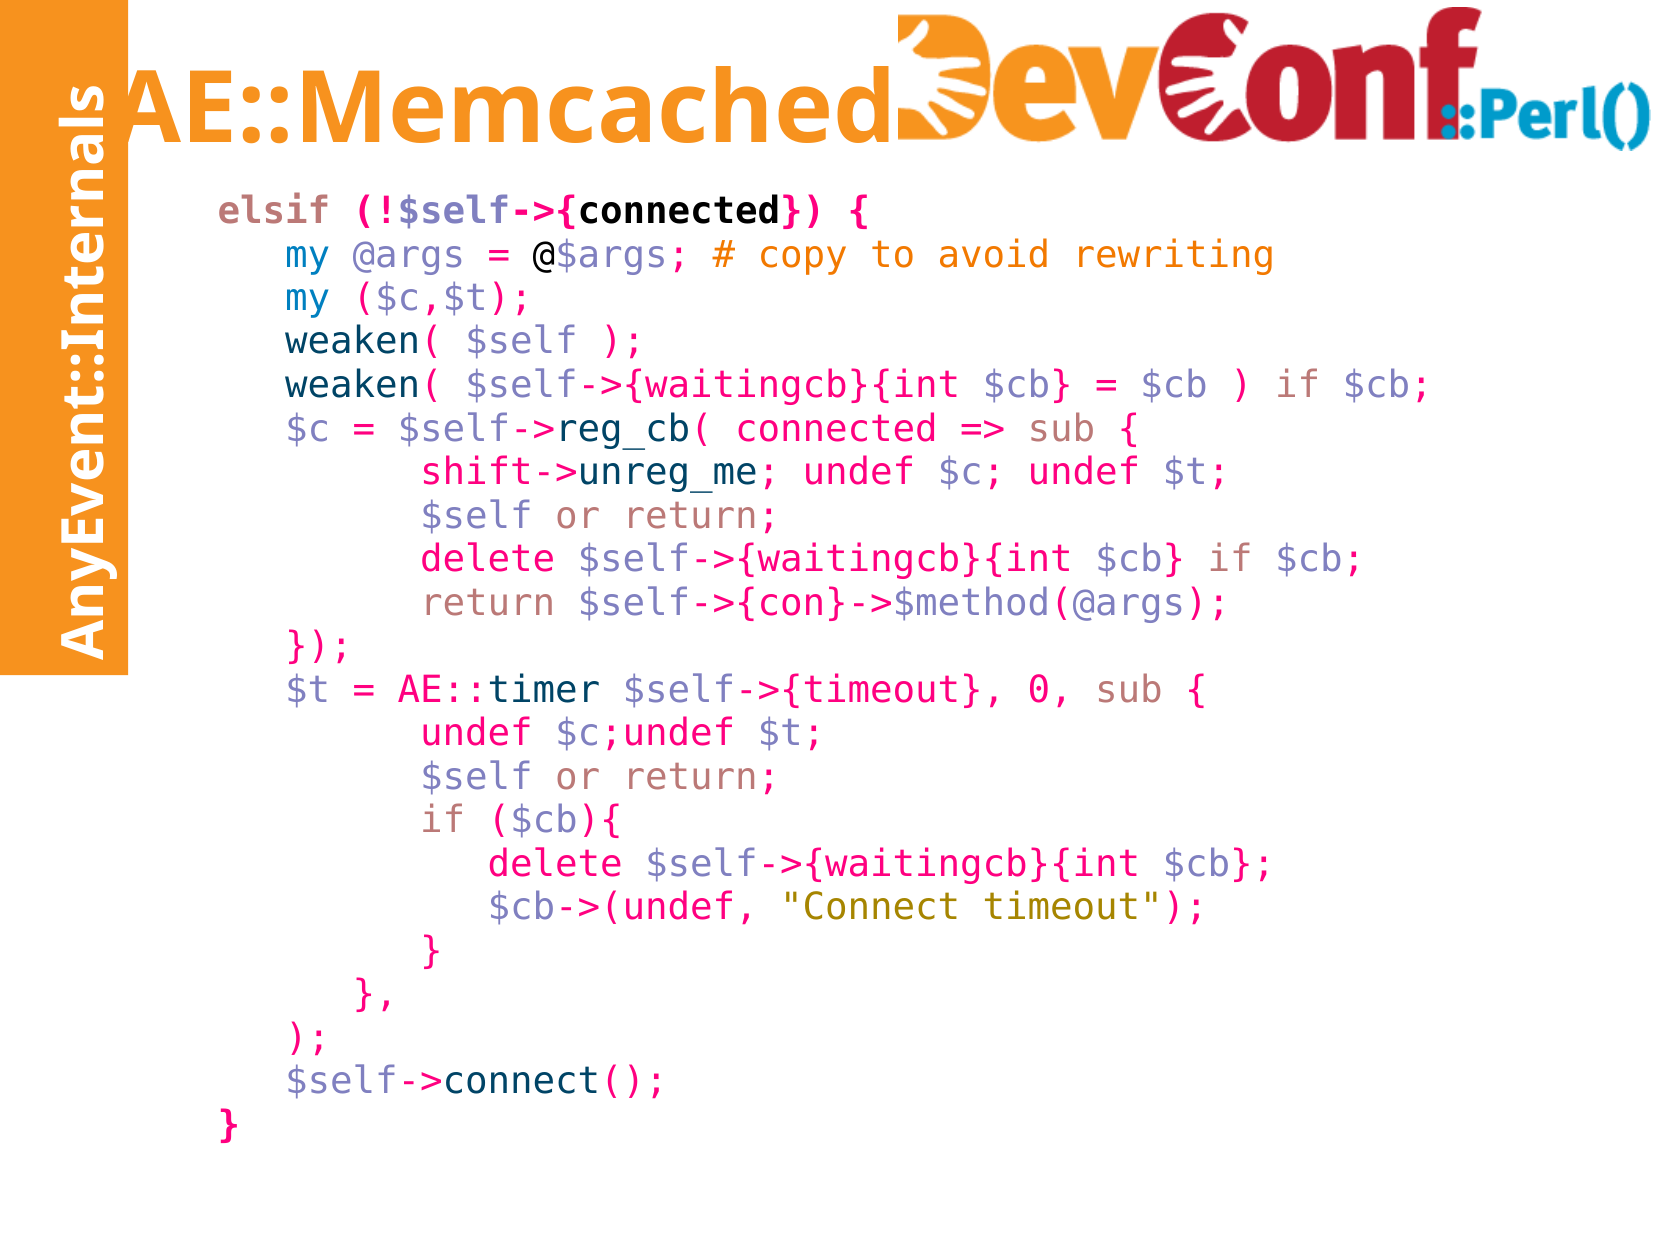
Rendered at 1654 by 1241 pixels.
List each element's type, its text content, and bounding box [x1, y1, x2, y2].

picture [898, 7, 1651, 151]
title AE::Memcached [112, 45, 901, 162]
text_box elsif (!$self->{connected}) { my @args = @$args; # copy to avoid rewriting my ($c,$t); weaken( $self ); weaken( $self->{waitingcb}{int $cb} = $cb ) if $cb; $c = $self->reg_cb( connected => sub { shift->unreg_me; undef $c; undef $t; $self or return; delete $self->{waitingcb}{int $cb} if $cb; return $self->{con}->$method(@args); }); $t = AE::timer $self->{timeout}, 0, sub { undef $c;undef $t; $self or return; if ($cb){ delete $self->{waitingcb}{int $cb}; $cb->(undef, "Connect timeout"); } }, ); $self->connect(); } [150, 188, 1576, 1193]
text_box AnyEvent::Internals [0, 0, 84, 676]
